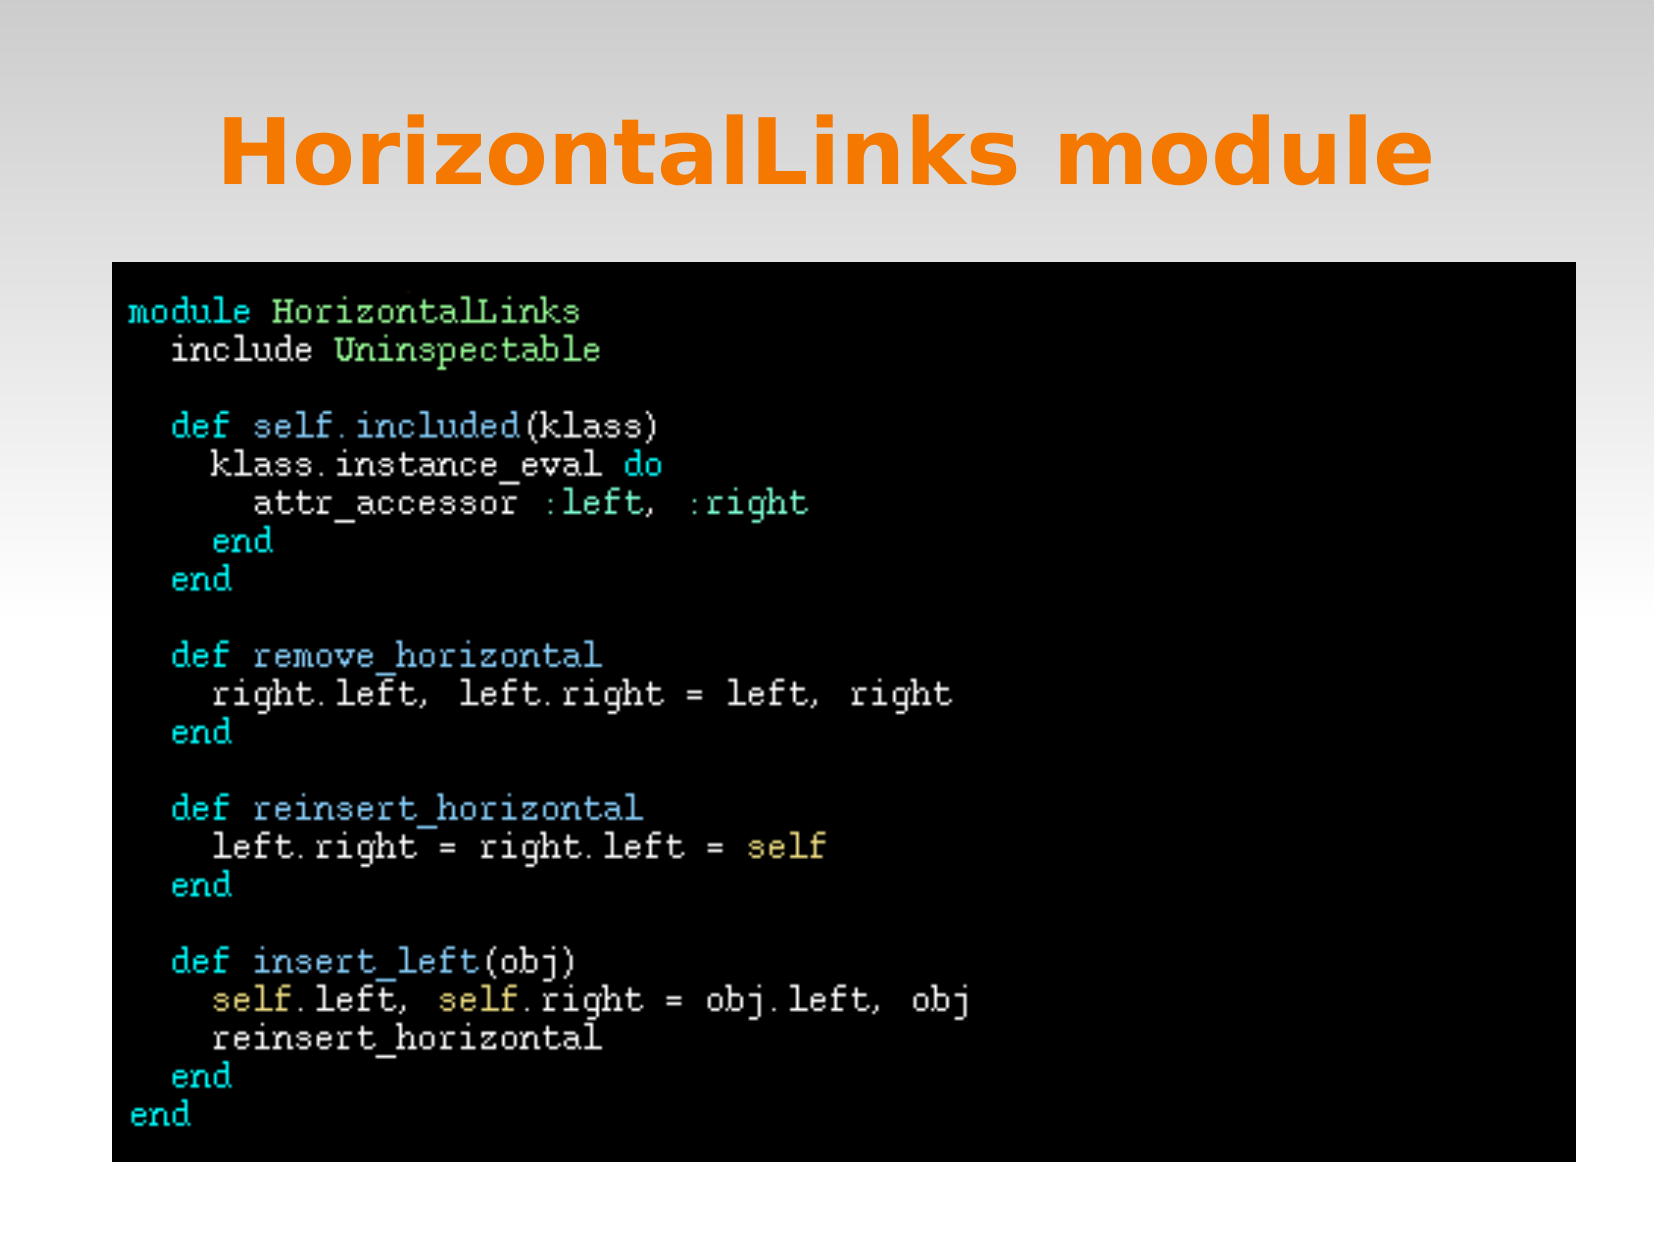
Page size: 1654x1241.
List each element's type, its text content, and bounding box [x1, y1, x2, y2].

picture [112, 262, 1576, 1162]
title HorizontalLinks module [82, 56, 1571, 250]
